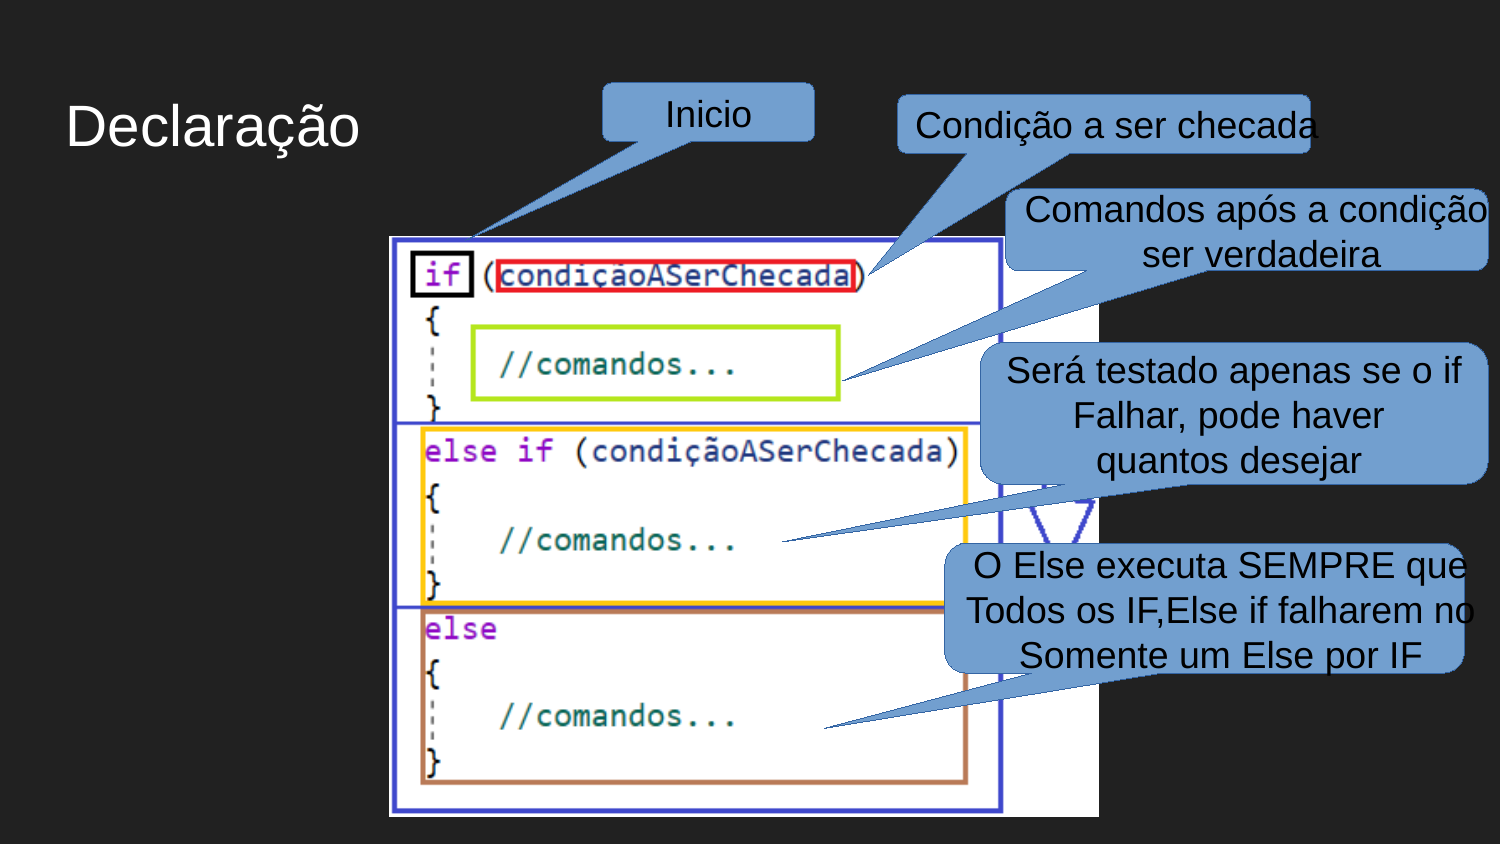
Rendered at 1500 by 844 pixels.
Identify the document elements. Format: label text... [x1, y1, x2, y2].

text_box Condição a ser checada [868, 94, 1311, 276]
picture [389, 236, 1099, 817]
text_box Inicio [465, 82, 815, 241]
text_box Comandos após a condição ser verdadeira [842, 188, 1489, 381]
text_box Declaração [51, 72, 402, 167]
text_box Será testado apenas se o if Falhar, pode haver quantos desejar [782, 342, 1489, 542]
text_box O Else executa SEMPRE que Todos os IF,Else if falharem no Somente um Else por IF [824, 543, 1465, 729]
